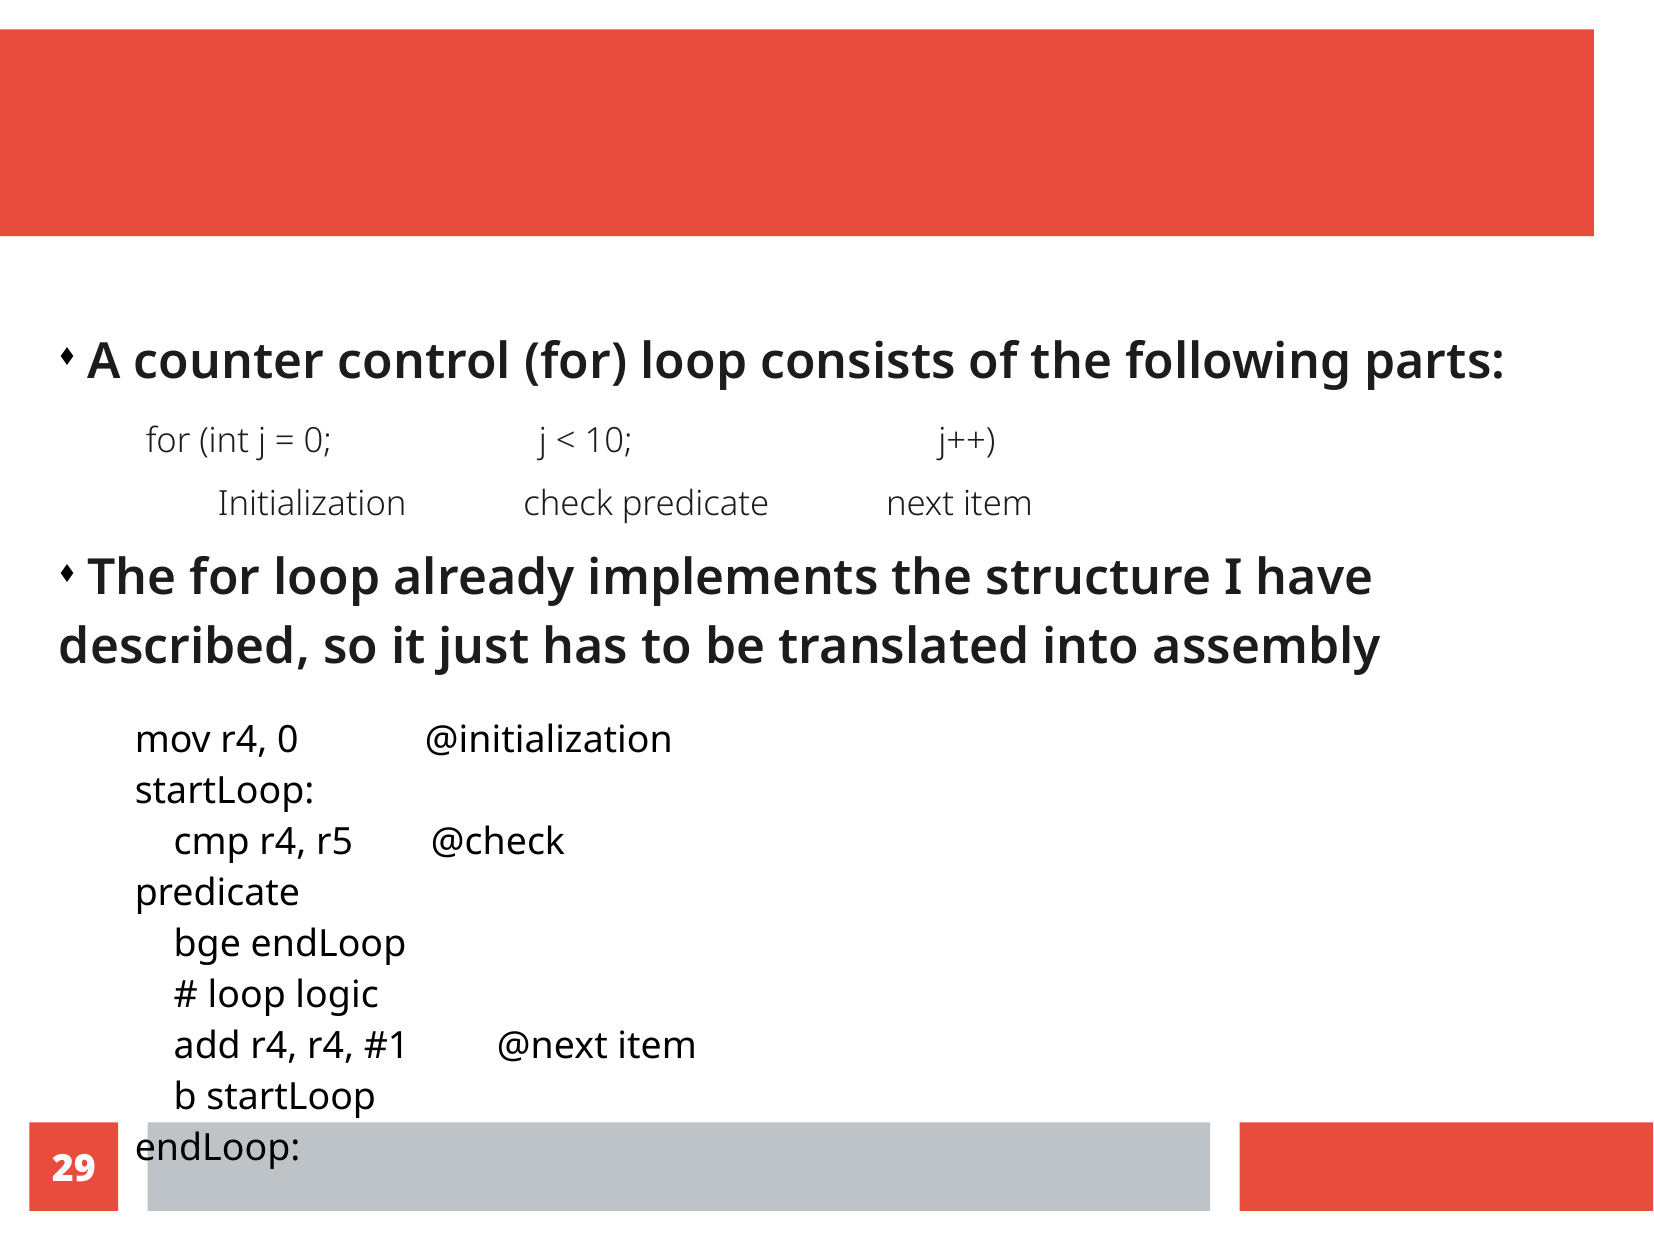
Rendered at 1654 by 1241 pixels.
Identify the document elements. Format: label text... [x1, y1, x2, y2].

list A counter control (for) loop consists of the following parts: for (int j = 0; j < 10; j++) Initialization check predicate next item The for loop already implements the structure I have described, so it just has to be translated into assembly [58, 324, 1565, 721]
text_box mov r4, 0 @initialization startLoop: cmp r4, r5 @check predicate bge endLoop # loop logic add r4, r4, #1 @next item b startLoop endLoop: [120, 705, 736, 1099]
